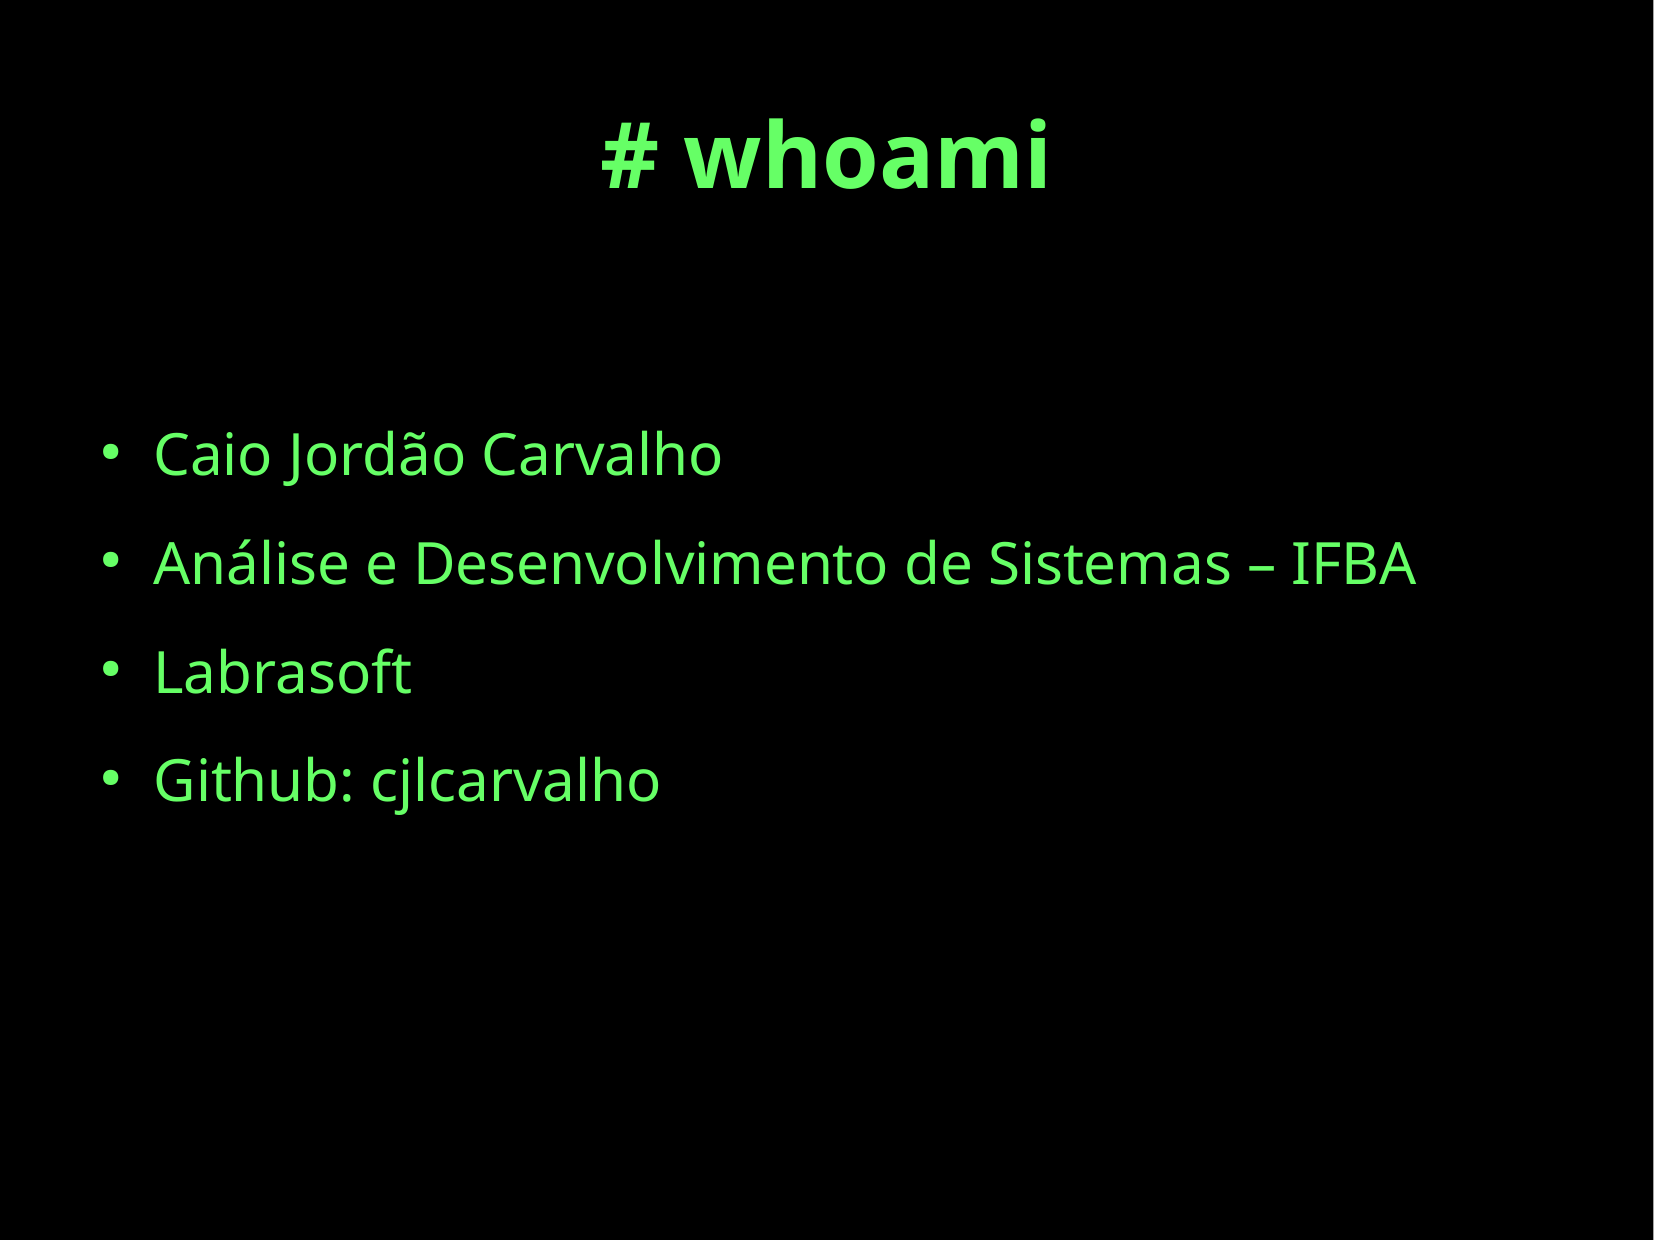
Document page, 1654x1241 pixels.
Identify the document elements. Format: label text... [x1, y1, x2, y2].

list Caio Jordão Carvalho Análise e Desenvolvimento de Sistemas – IFBA Labrasoft Github: cjlcarvalho [82, 413, 1571, 1133]
title # whoami [82, 49, 1571, 257]
